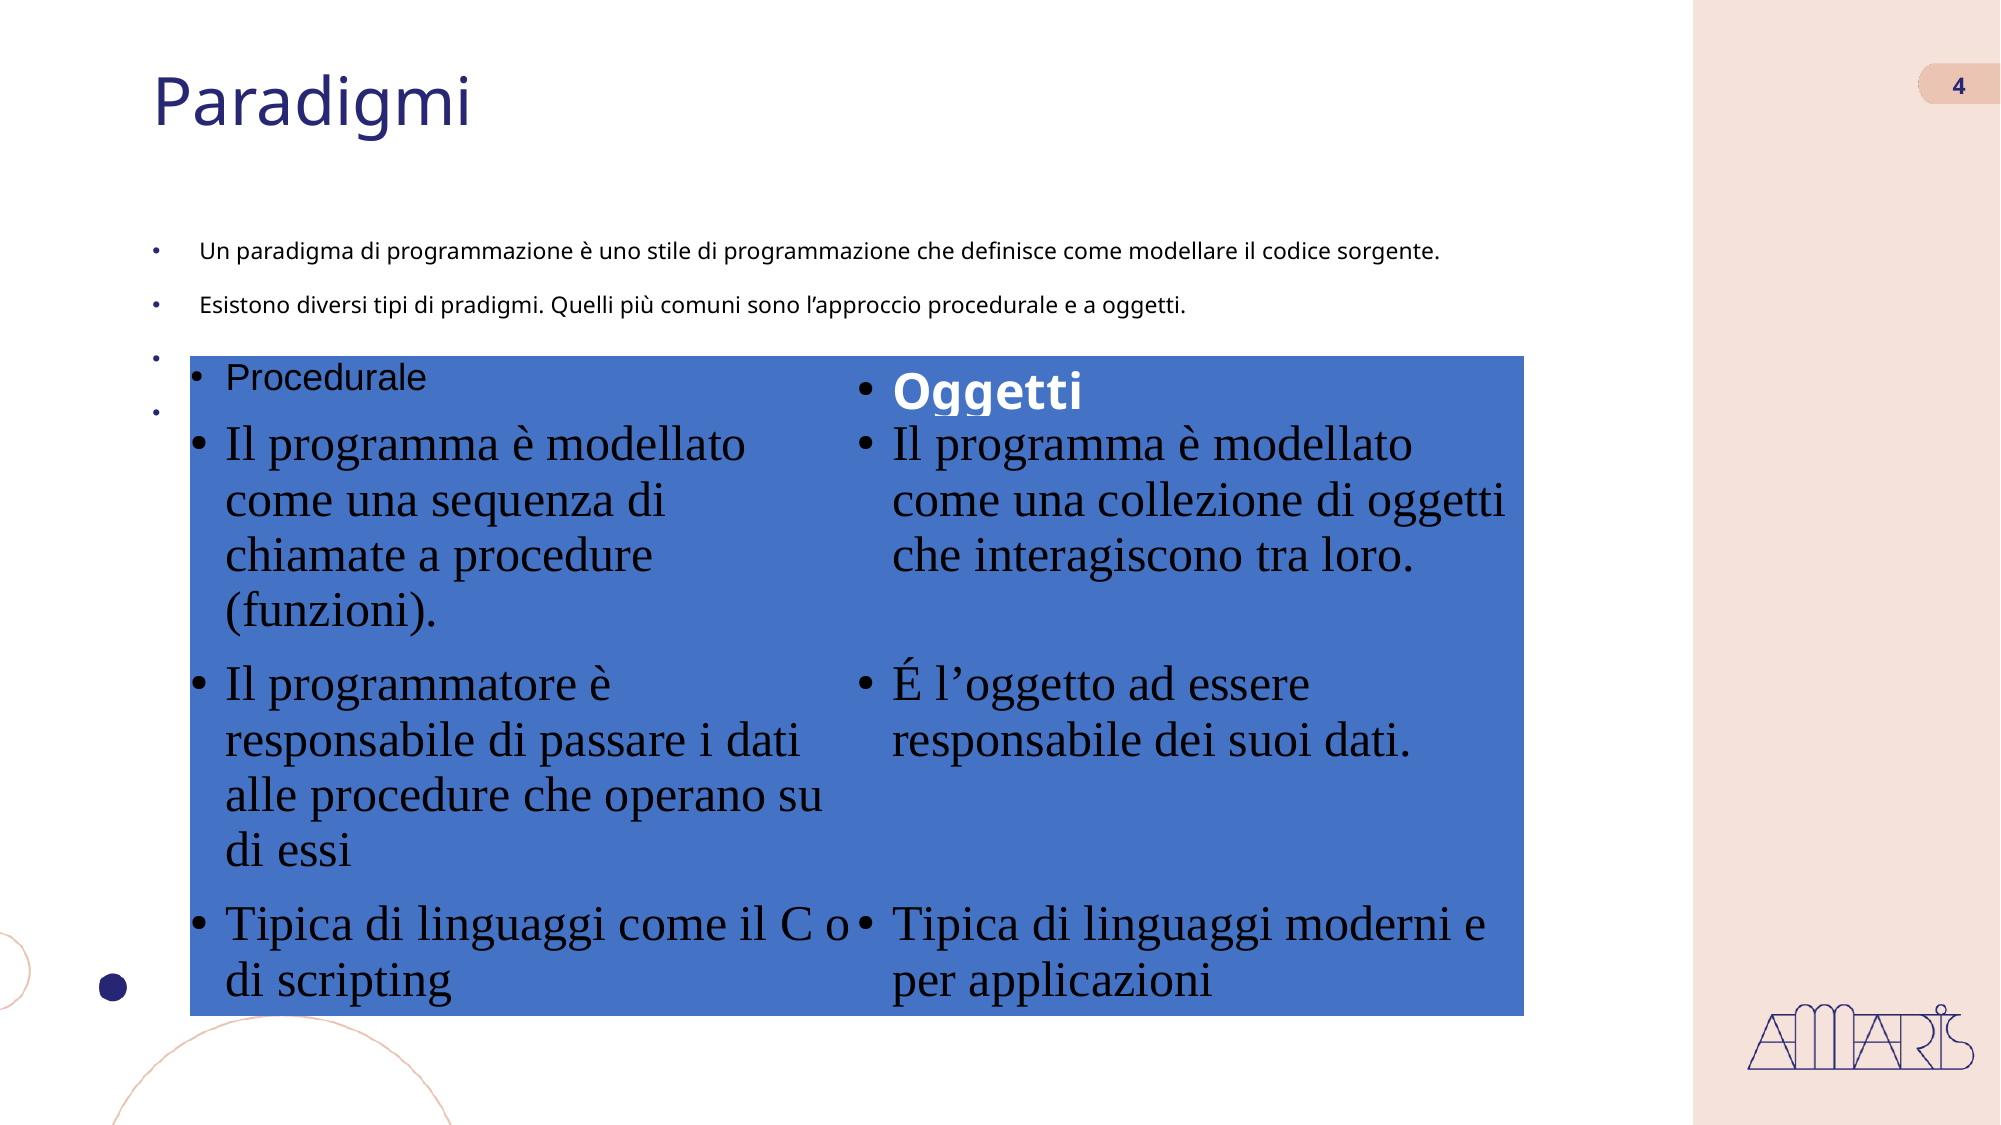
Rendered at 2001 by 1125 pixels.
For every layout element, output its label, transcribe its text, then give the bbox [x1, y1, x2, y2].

table_header Oggetti [973, 387, 984, 404]
title Paradigmi [137, 59, 1577, 148]
table_header Oggetti [941, 387, 952, 404]
list Un paradigma di programmazione è uno stile di programmazione che definisce come modellare il codice sorgente. Esistono diversi tipi di pradigmi. Quelli più comuni sono l’approccio procedurale e a oggetti. [137, 223, 1574, 433]
table_cell É l’oggetto ad essere responsabile dei suoi dati. [857, 656, 1524, 896]
table_cell Il programma è modellato come una collezione di oggetti che interagiscono tra loro. [857, 416, 1524, 656]
table_cell Il programma è modellato come una sequenza di chiamate a procedure (funzioni). [190, 416, 857, 656]
table_cell Il programmatore è responsabile di passare i dati alle procedure che operano su di essi [190, 656, 857, 896]
table_cell Tipica di linguaggi moderni e per applicazioni [857, 896, 1524, 1016]
table_header Procedurale [190, 356, 857, 416]
table_cell Tipica di linguaggi come il C o di scripting [190, 896, 857, 1016]
table_header Oggetti [857, 356, 1524, 416]
text_box [1918, 63, 2000, 105]
